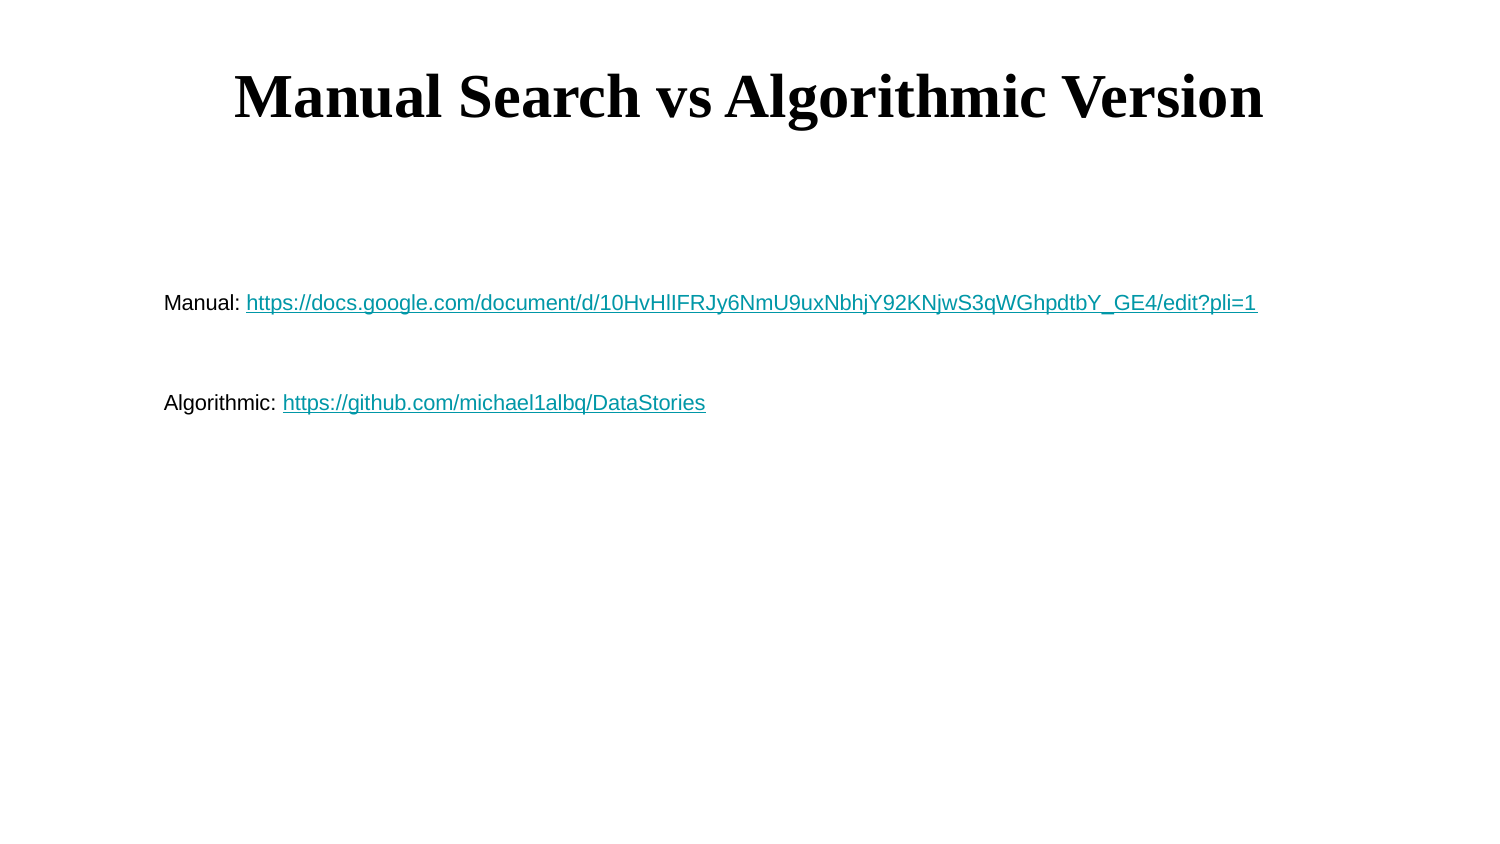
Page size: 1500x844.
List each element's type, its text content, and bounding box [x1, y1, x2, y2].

title Manual Search vs Algorithmic Version [51, 24, 1449, 221]
text_box Manual: https://docs.google.com/document/d/10HvHlIFRJy6NmU9uxNbhjY92KNjwS3qWGhpdtbY_GE4/edit?pli=1 Algorithmic: https://github.com/michael1albq/DataStories [148, 269, 1329, 512]
